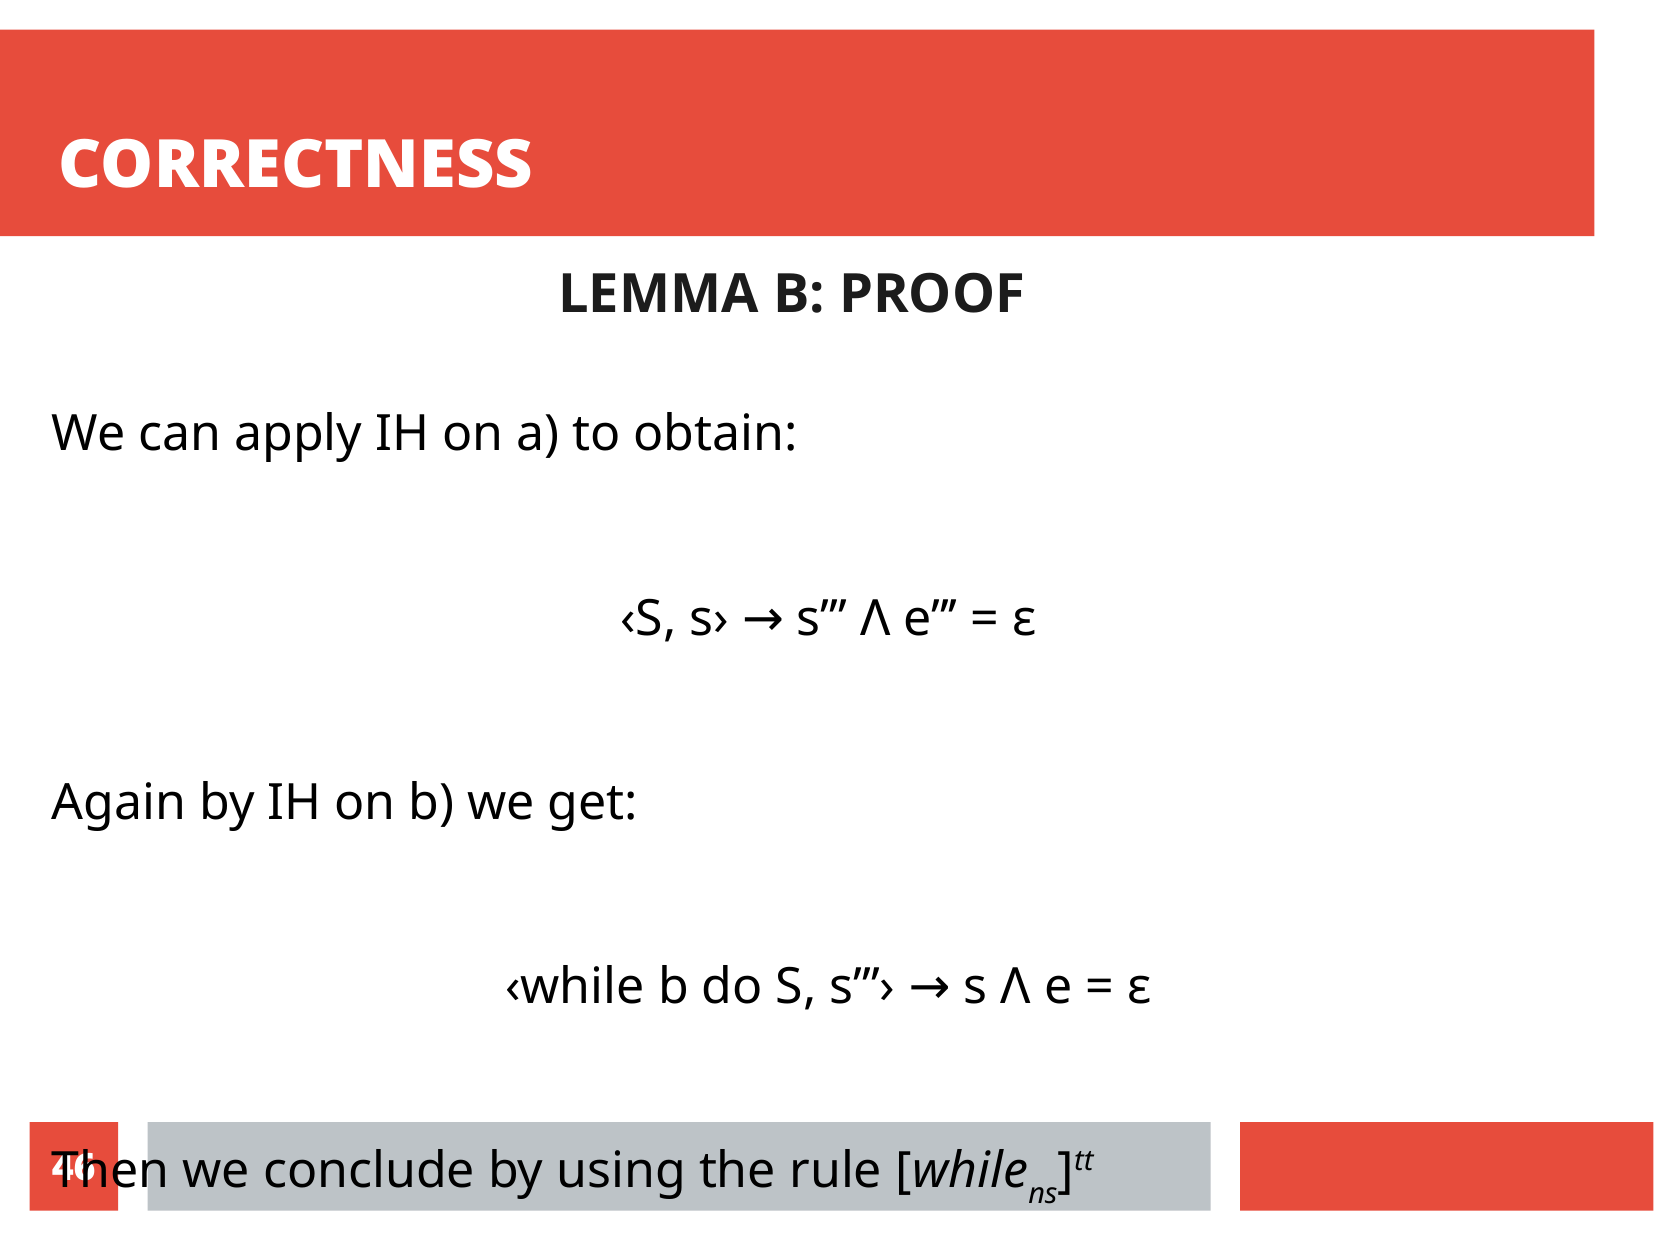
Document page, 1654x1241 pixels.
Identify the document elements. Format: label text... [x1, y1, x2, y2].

text_box We can apply IH on a) to obtain: ‹S, s› → s’’’ Ʌ e’’’ = ε Again by IH on b) we get: ‹while b do S, s’’’› → s Ʌ e = ε Then we conclude by using the rule [whilens]tt [36, 389, 1621, 1241]
title CORRECTNESS [59, 59, 1595, 207]
list LEMMA B: PROOF [39, 255, 1546, 389]
